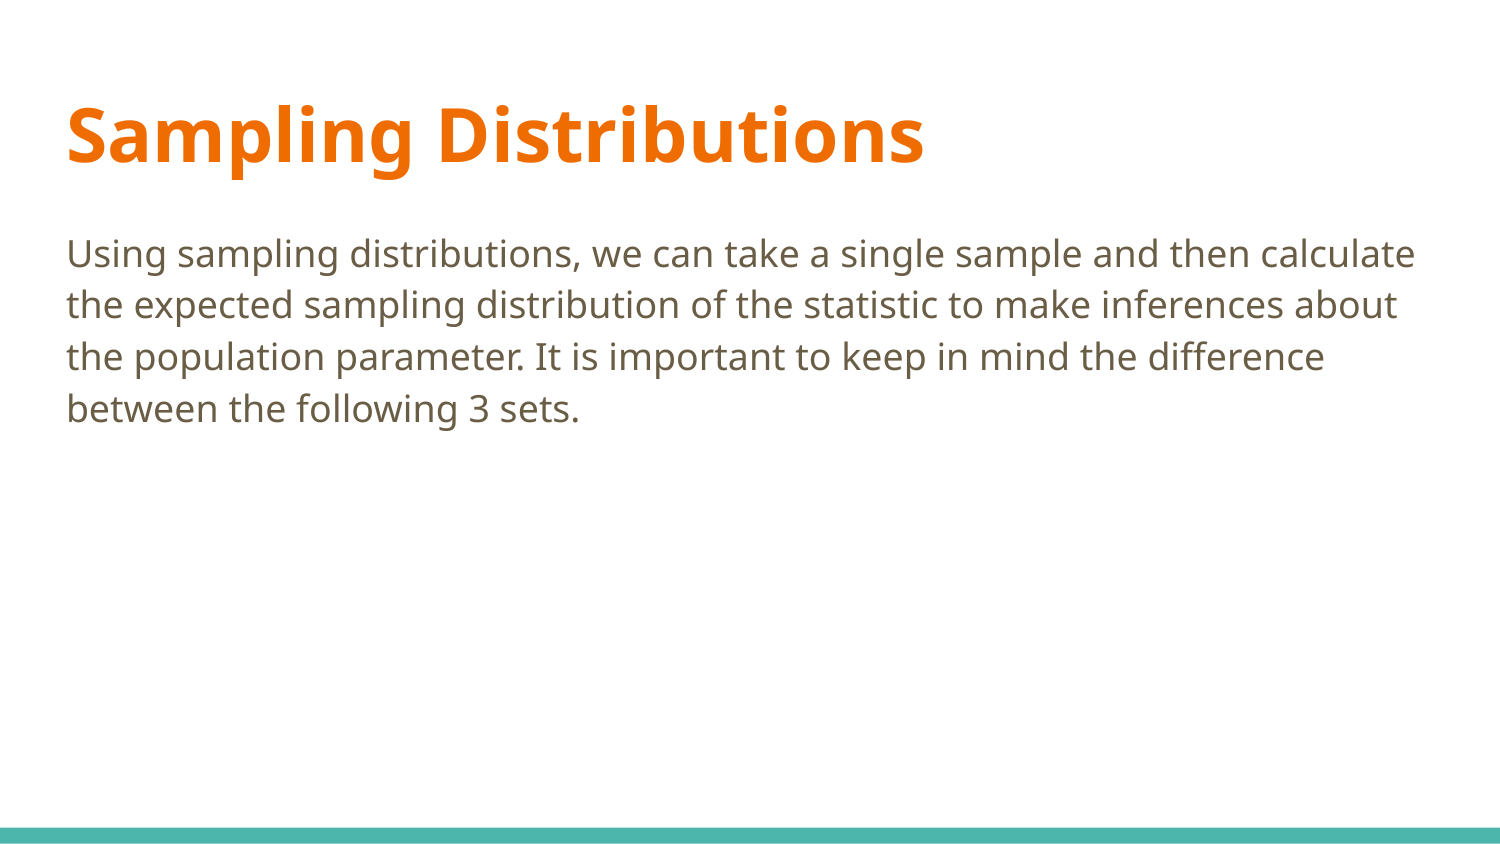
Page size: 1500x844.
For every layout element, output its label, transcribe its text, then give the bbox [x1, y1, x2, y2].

title Sampling Distributions [51, 72, 1449, 189]
list Using sampling distributions, we can take a single sample and then calculate the expected sampling distribution of the statistic to make inferences about the population parameter. It is important to keep in mind the difference between the following 3 sets. [51, 207, 1449, 754]
